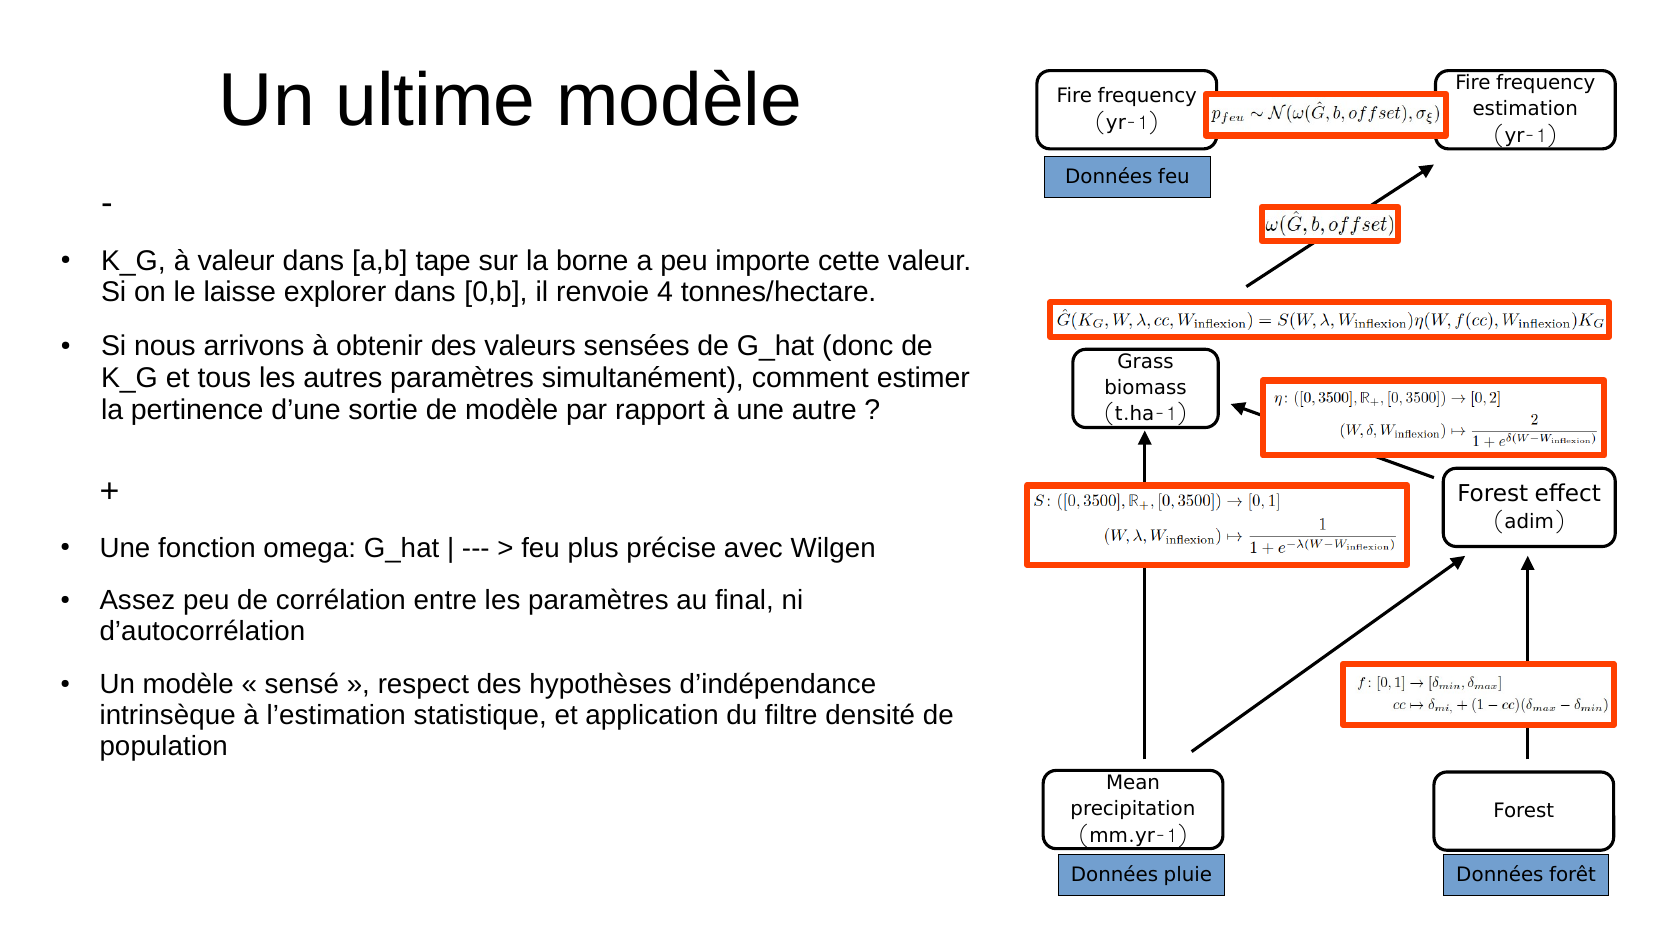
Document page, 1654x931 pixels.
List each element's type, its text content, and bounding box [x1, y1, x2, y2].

picture [996, 0, 1654, 931]
list - K_G, à valeur dans [a,b] tape sur la borne a peu importe cette valeur. Si on le laisse explorer dans [0,b], il renvoie 4 tonnes/hectare. Si nous arrivons à obtenir des valeurs sensées de G_hat (donc de K_G et tous les autres paramètres simultanément), comment estimer la pertinence d’une sortie de modèle par rapport à une autre ? [47, 183, 975, 472]
title Un ultime modèle [23, 21, 999, 178]
list + Une fonction omega: G_hat | --- > feu plus précise avec Wilgen Assez peu de corrélation entre les paramètres au final, ni d’autocorrélation Un modèle « sensé », respect des hypothèses d’indépendance intrinsèque à l’estimation statistique, et application du filtre densité de population [47, 472, 975, 762]
